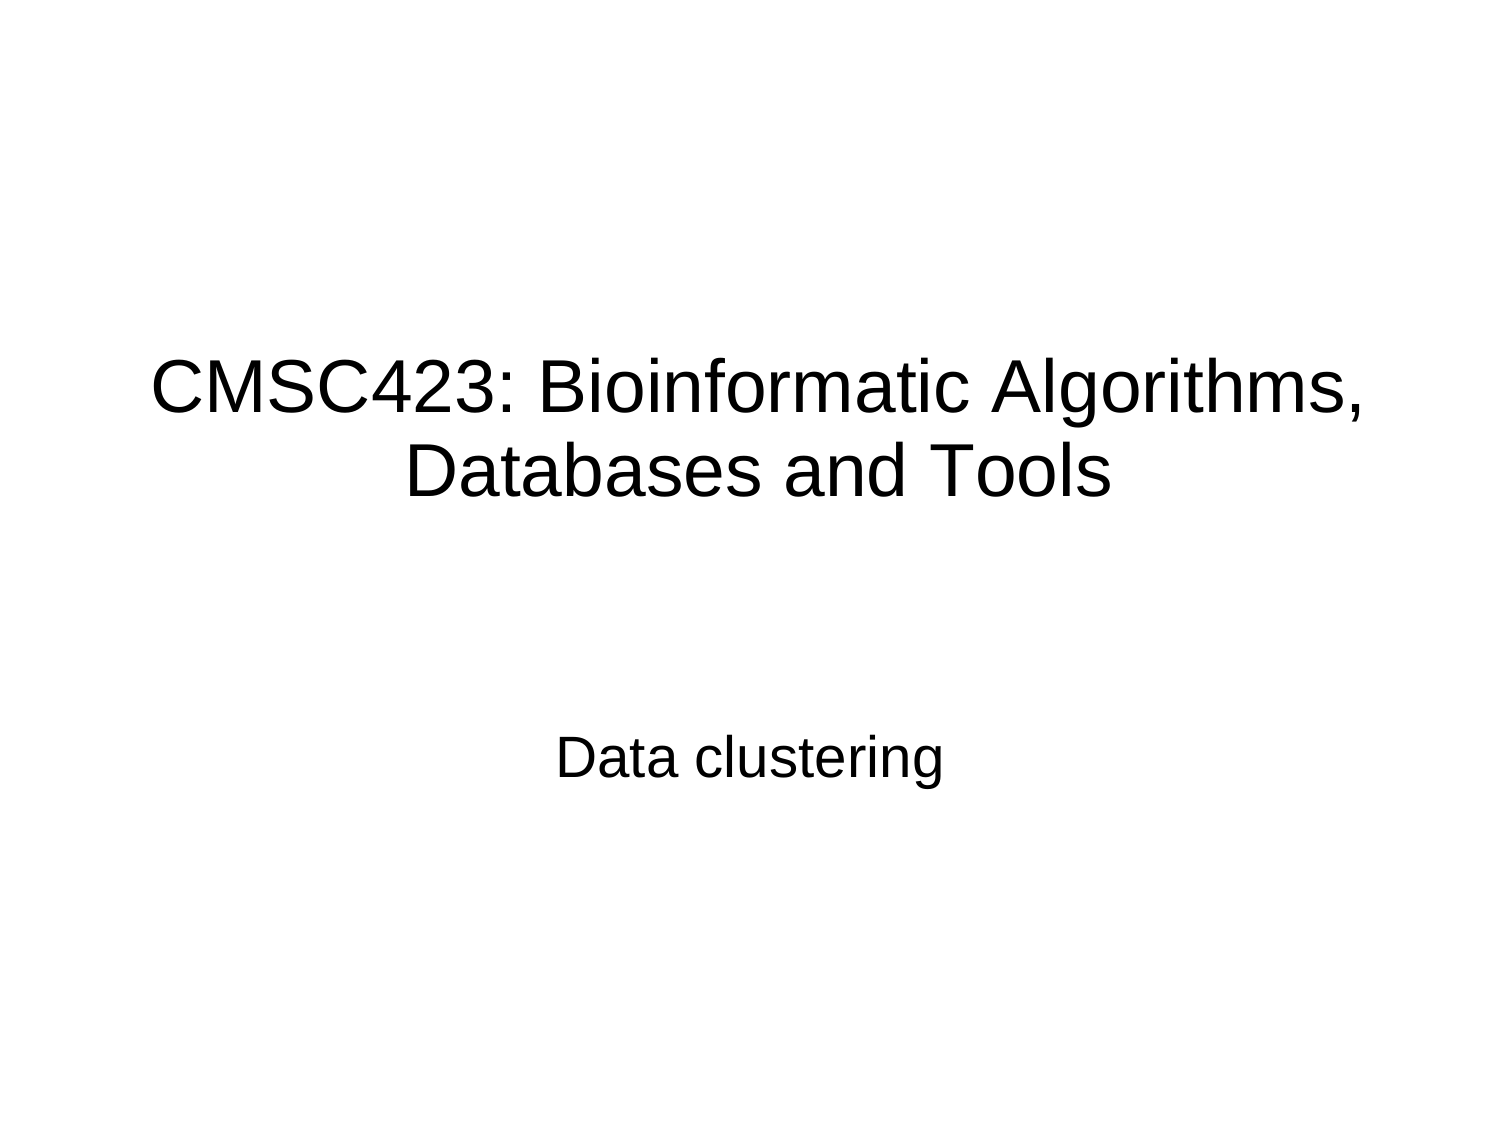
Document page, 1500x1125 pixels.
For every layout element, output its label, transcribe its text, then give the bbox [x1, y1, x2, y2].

title CMSC423: Bioinformatic Algorithms, Databases and Tools [65, 336, 1453, 604]
subtitle Data clustering [225, 637, 1276, 926]
